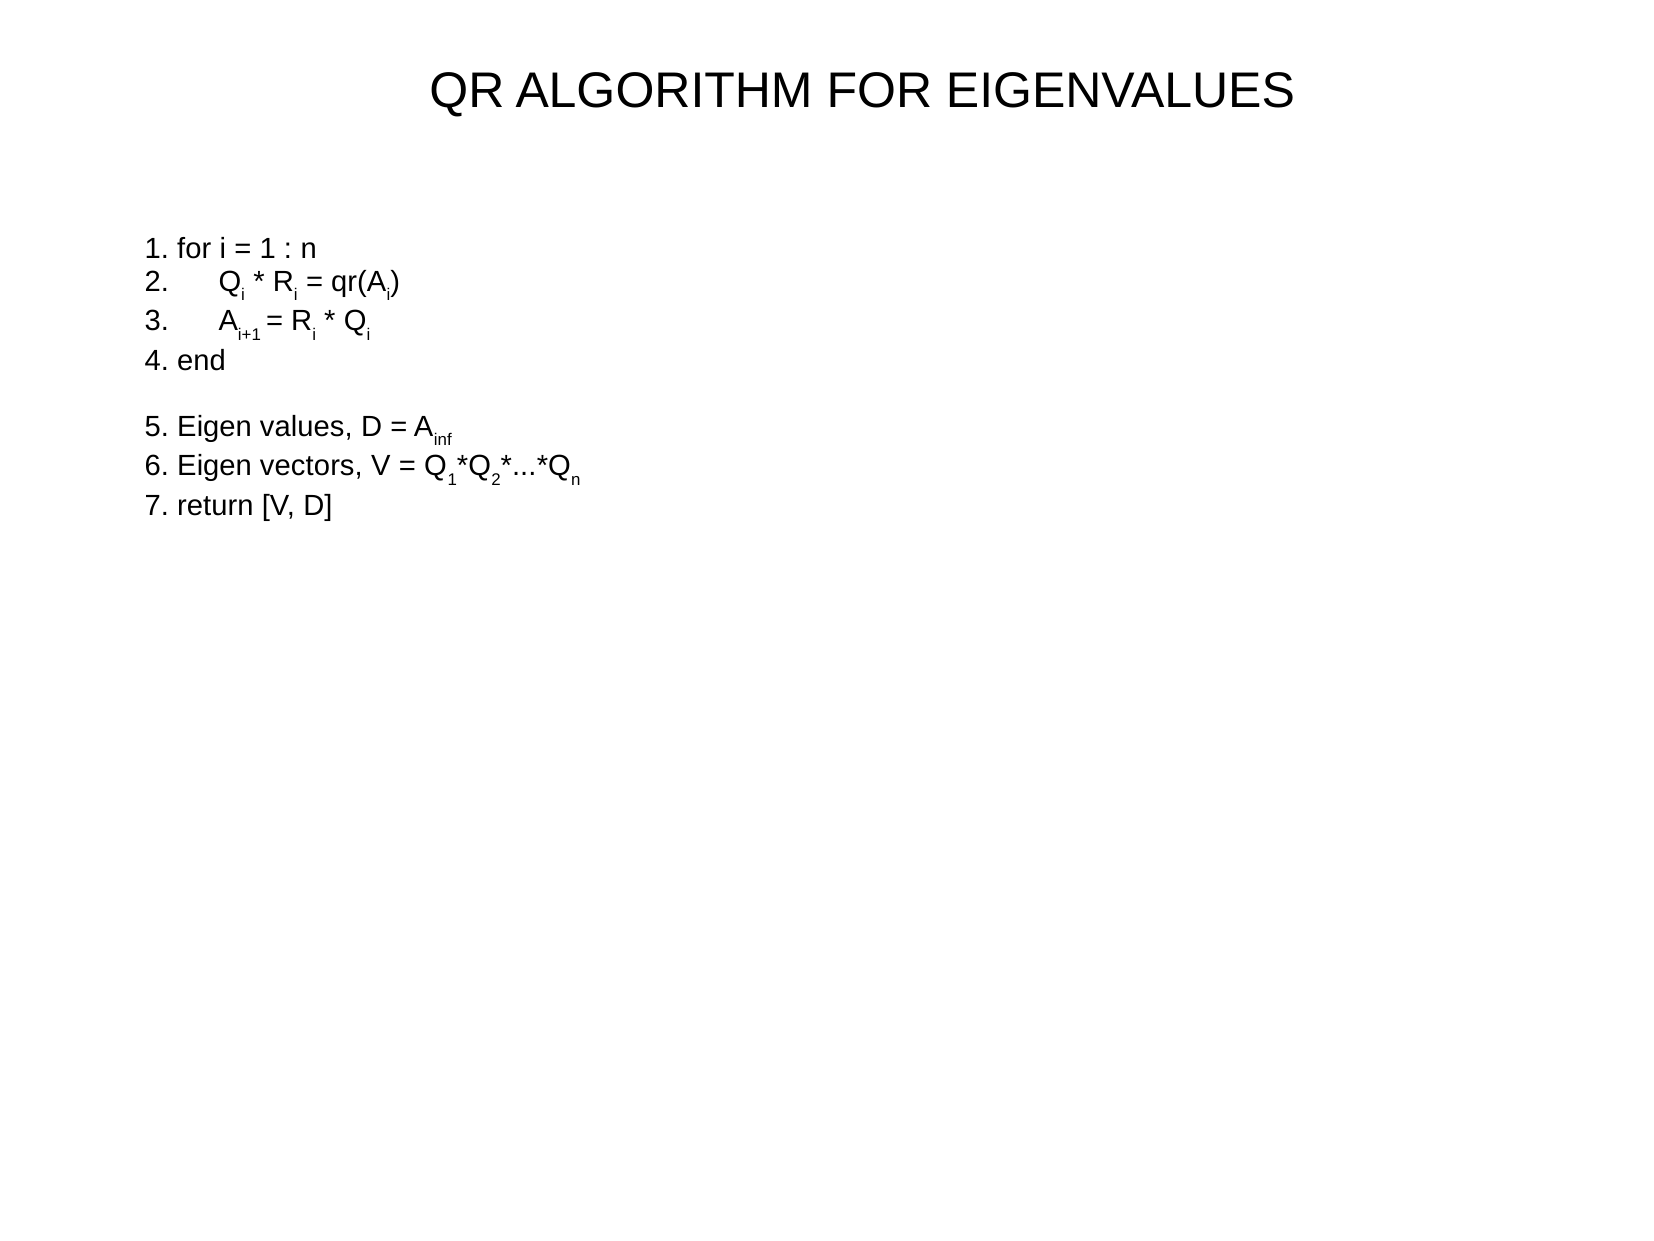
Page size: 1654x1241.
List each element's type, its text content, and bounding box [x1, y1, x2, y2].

title QR ALGORITHM FOR EIGENVALUES [377, 49, 1347, 130]
text_box 1. for i = 1 : n 2. Qi * Ri = qr(Ai) 3. Ai+1 = Ri * Qi 4. end 5. Eigen values, D = Ainf 6. Eigen vectors, V = Q1*Q2*...*Qn 7. return [V, D] [129, 224, 875, 530]
